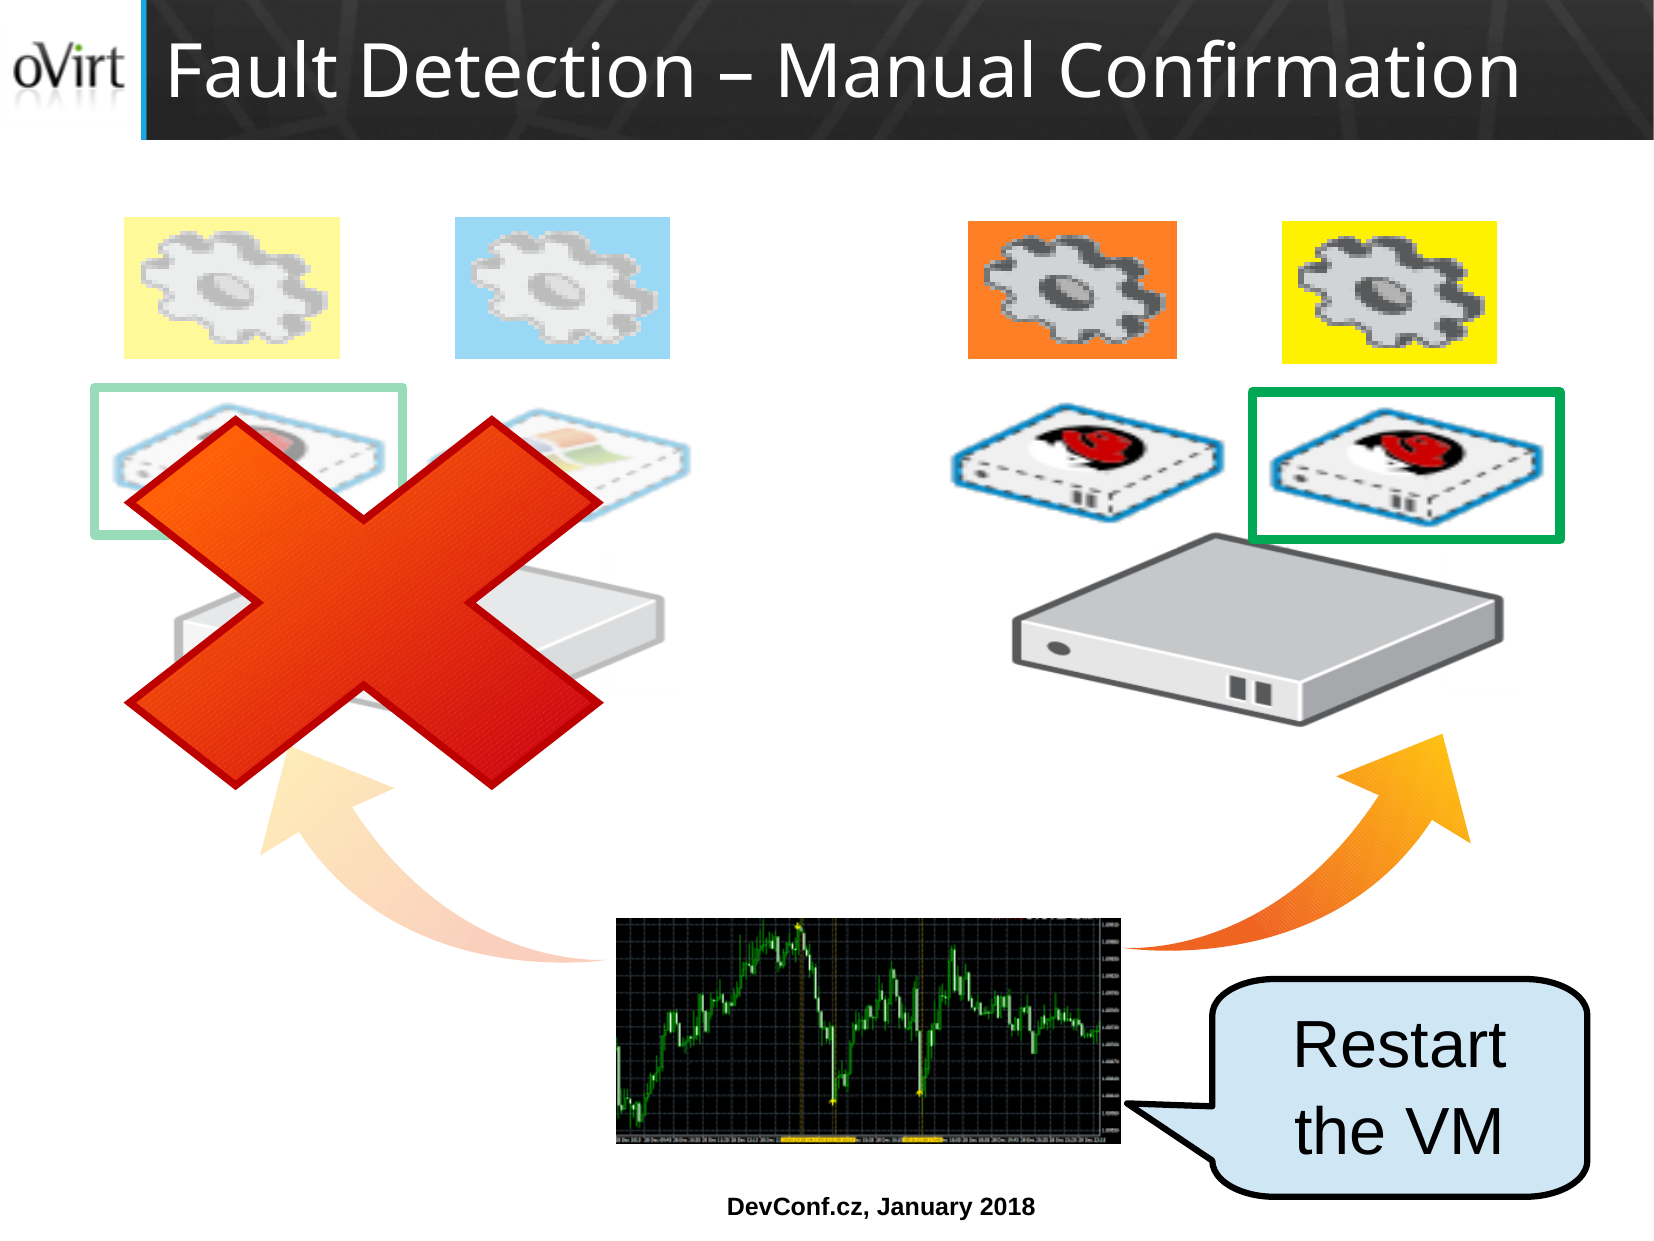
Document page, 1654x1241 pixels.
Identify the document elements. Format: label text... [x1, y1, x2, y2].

picture [1282, 221, 1497, 364]
text_box [255, 919, 612, 1006]
picture [0, 285, 1564, 1144]
text_box [66, 175, 727, 285]
picture [1256, 396, 1556, 536]
text_box Restart the VM [1127, 979, 1588, 1197]
picture [0, 0, 1654, 140]
title Fault Detection – Manual Confirmation [164, 11, 1653, 126]
picture [968, 221, 1177, 359]
